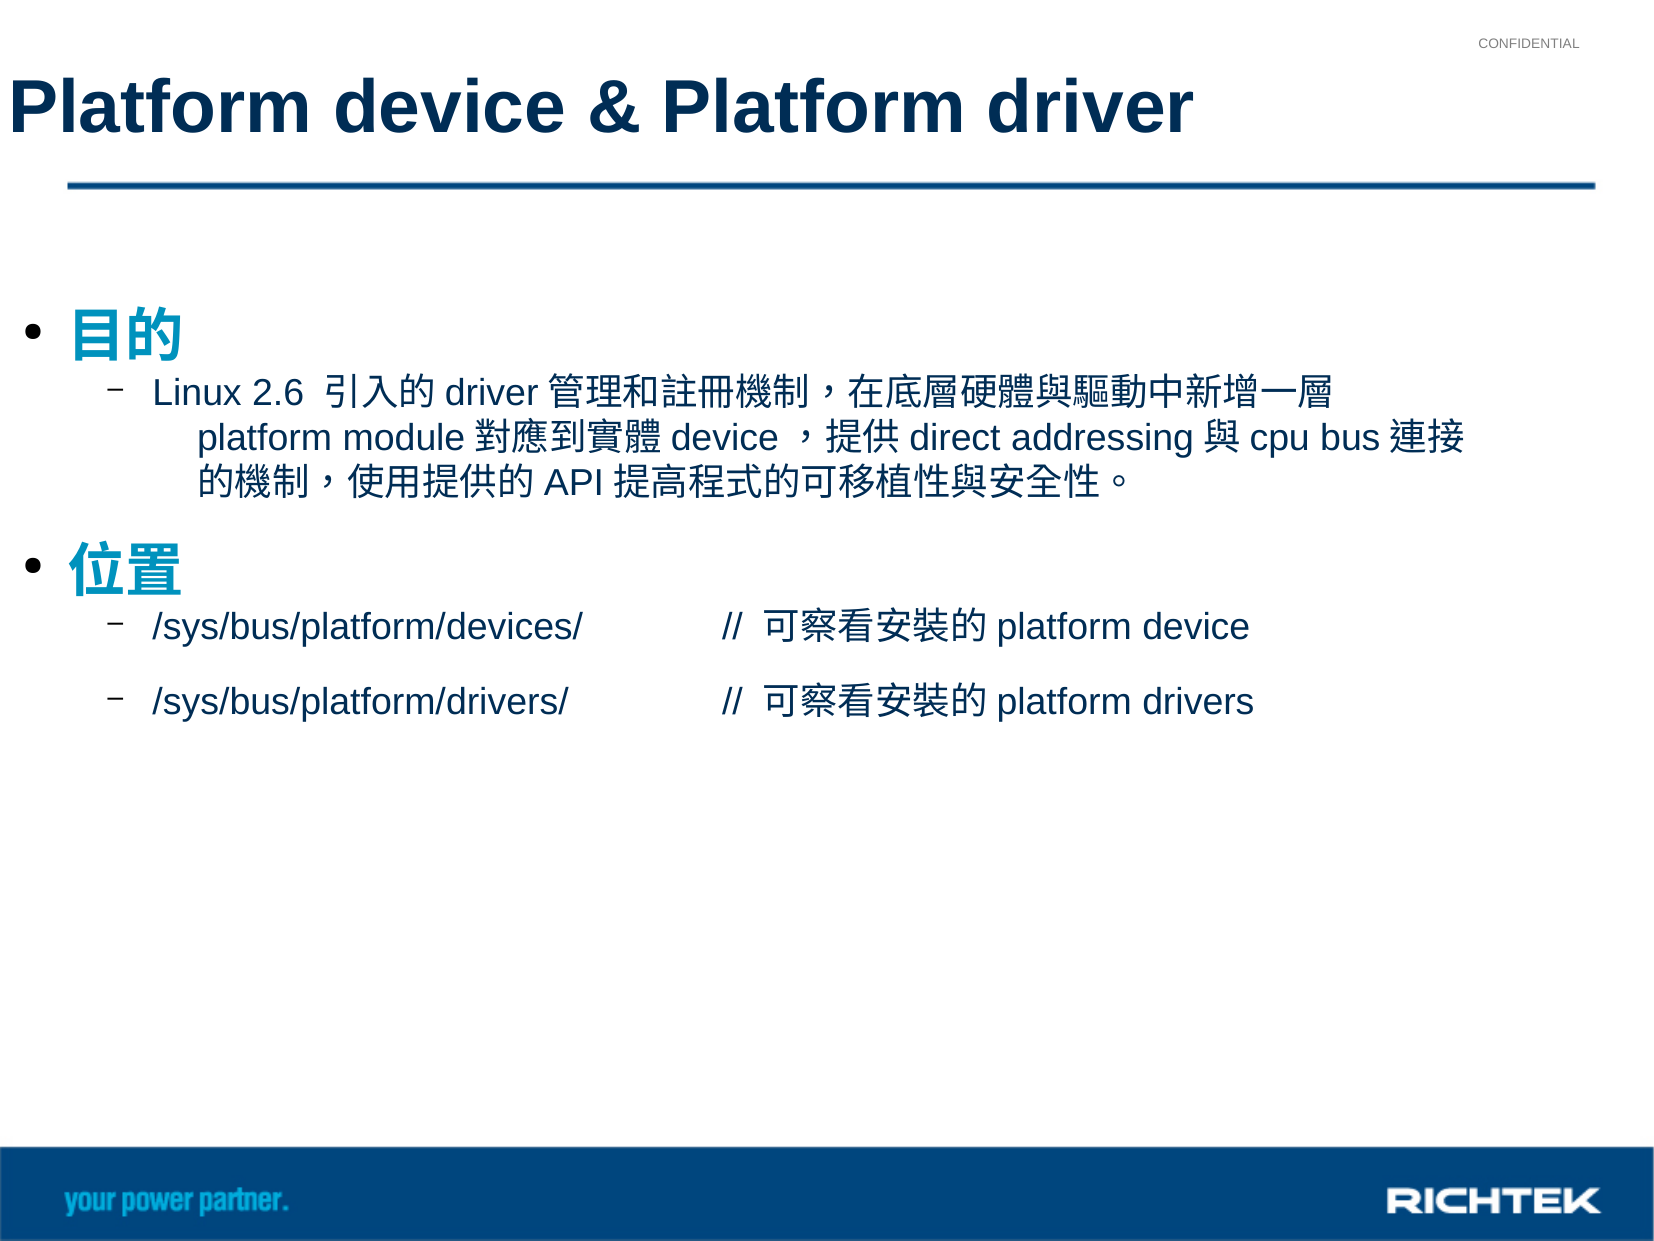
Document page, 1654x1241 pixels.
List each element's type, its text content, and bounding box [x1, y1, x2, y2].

title Platform device & Platform driver [0, 49, 1489, 257]
list 目的 Linux 2.6 引入的driver管理和註冊機制，在底層硬體與驅動中新增一層platform module對應到實體device，提供direct addressing與cpu bus連接的機制，使用提供的API提高程式的可移植性與安全性。 位置 /sys/bus/platform/devices/ // 可察看安裝的platform device /sys/bus/platform/drivers/ // 可察看安裝的platform drivers [0, 290, 1489, 1010]
